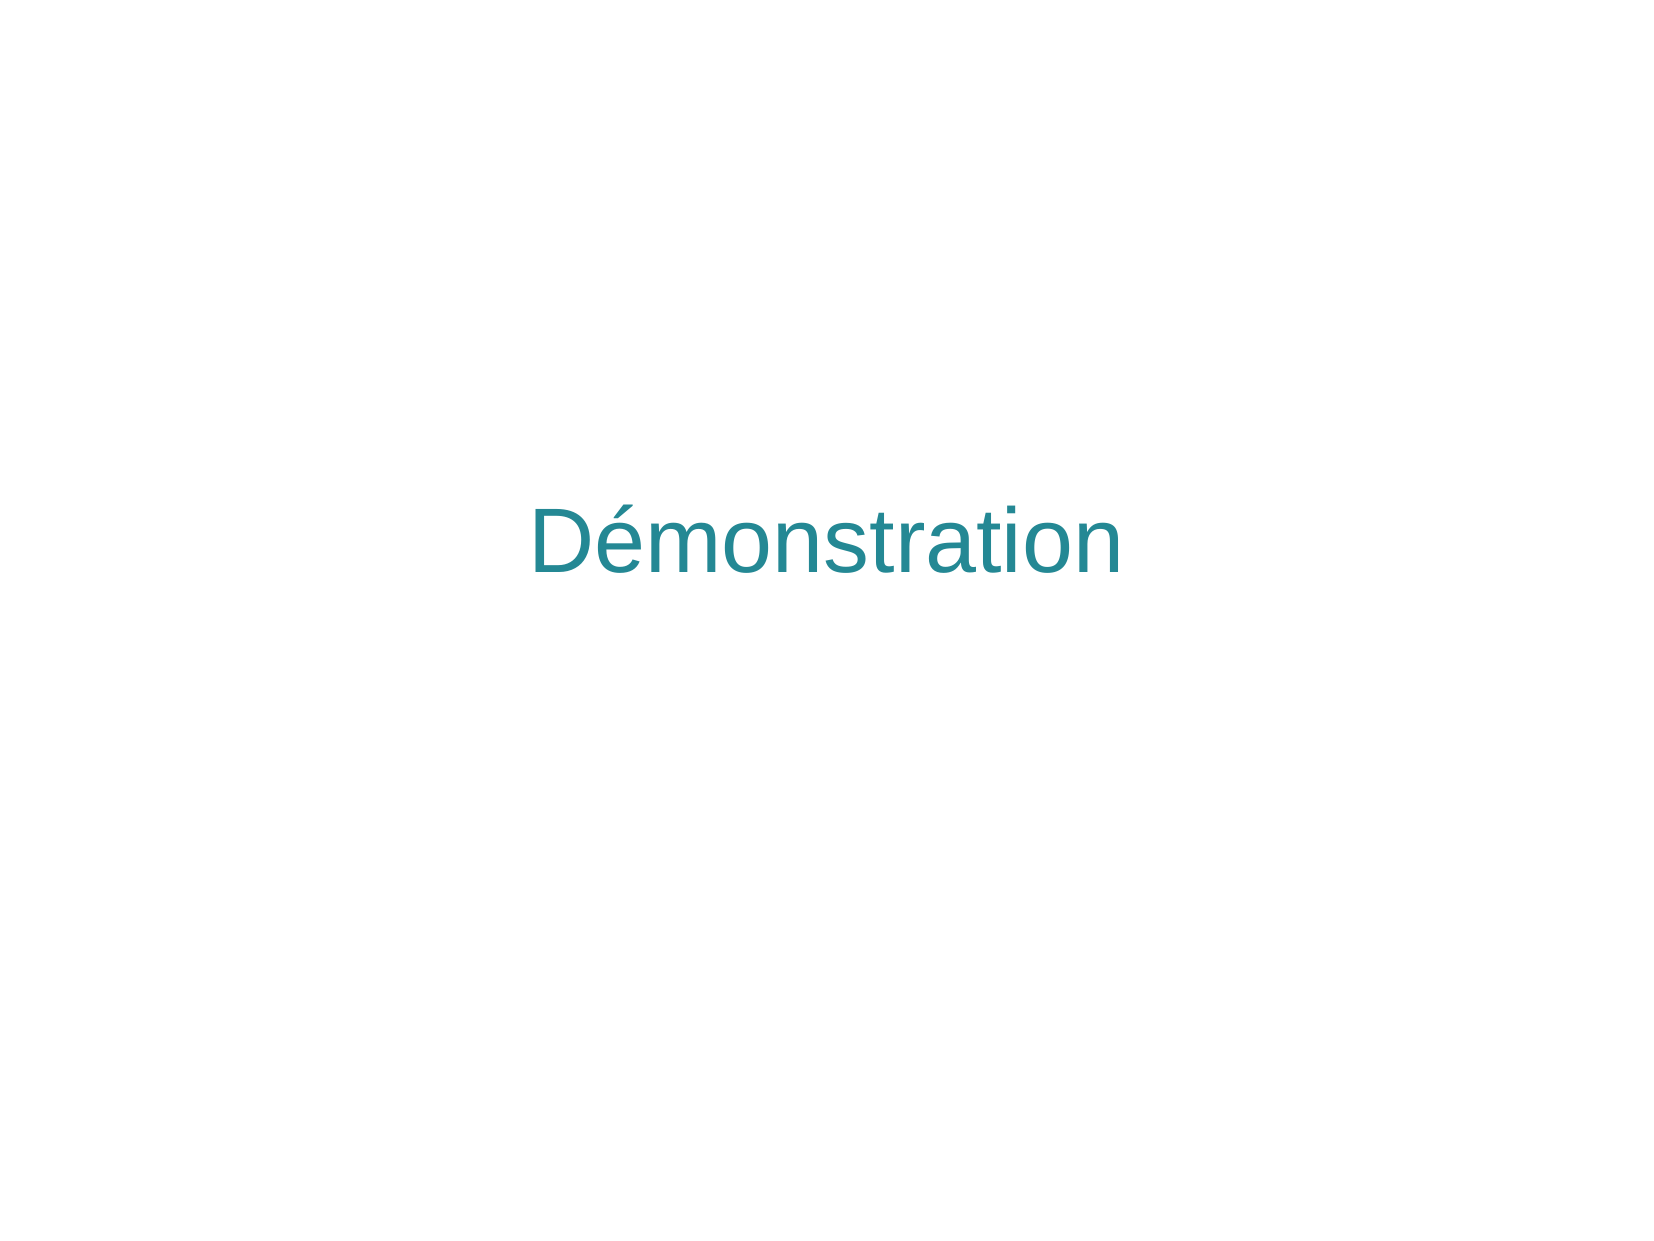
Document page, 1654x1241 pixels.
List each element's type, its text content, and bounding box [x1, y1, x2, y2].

title Démonstration [82, 437, 1571, 645]
